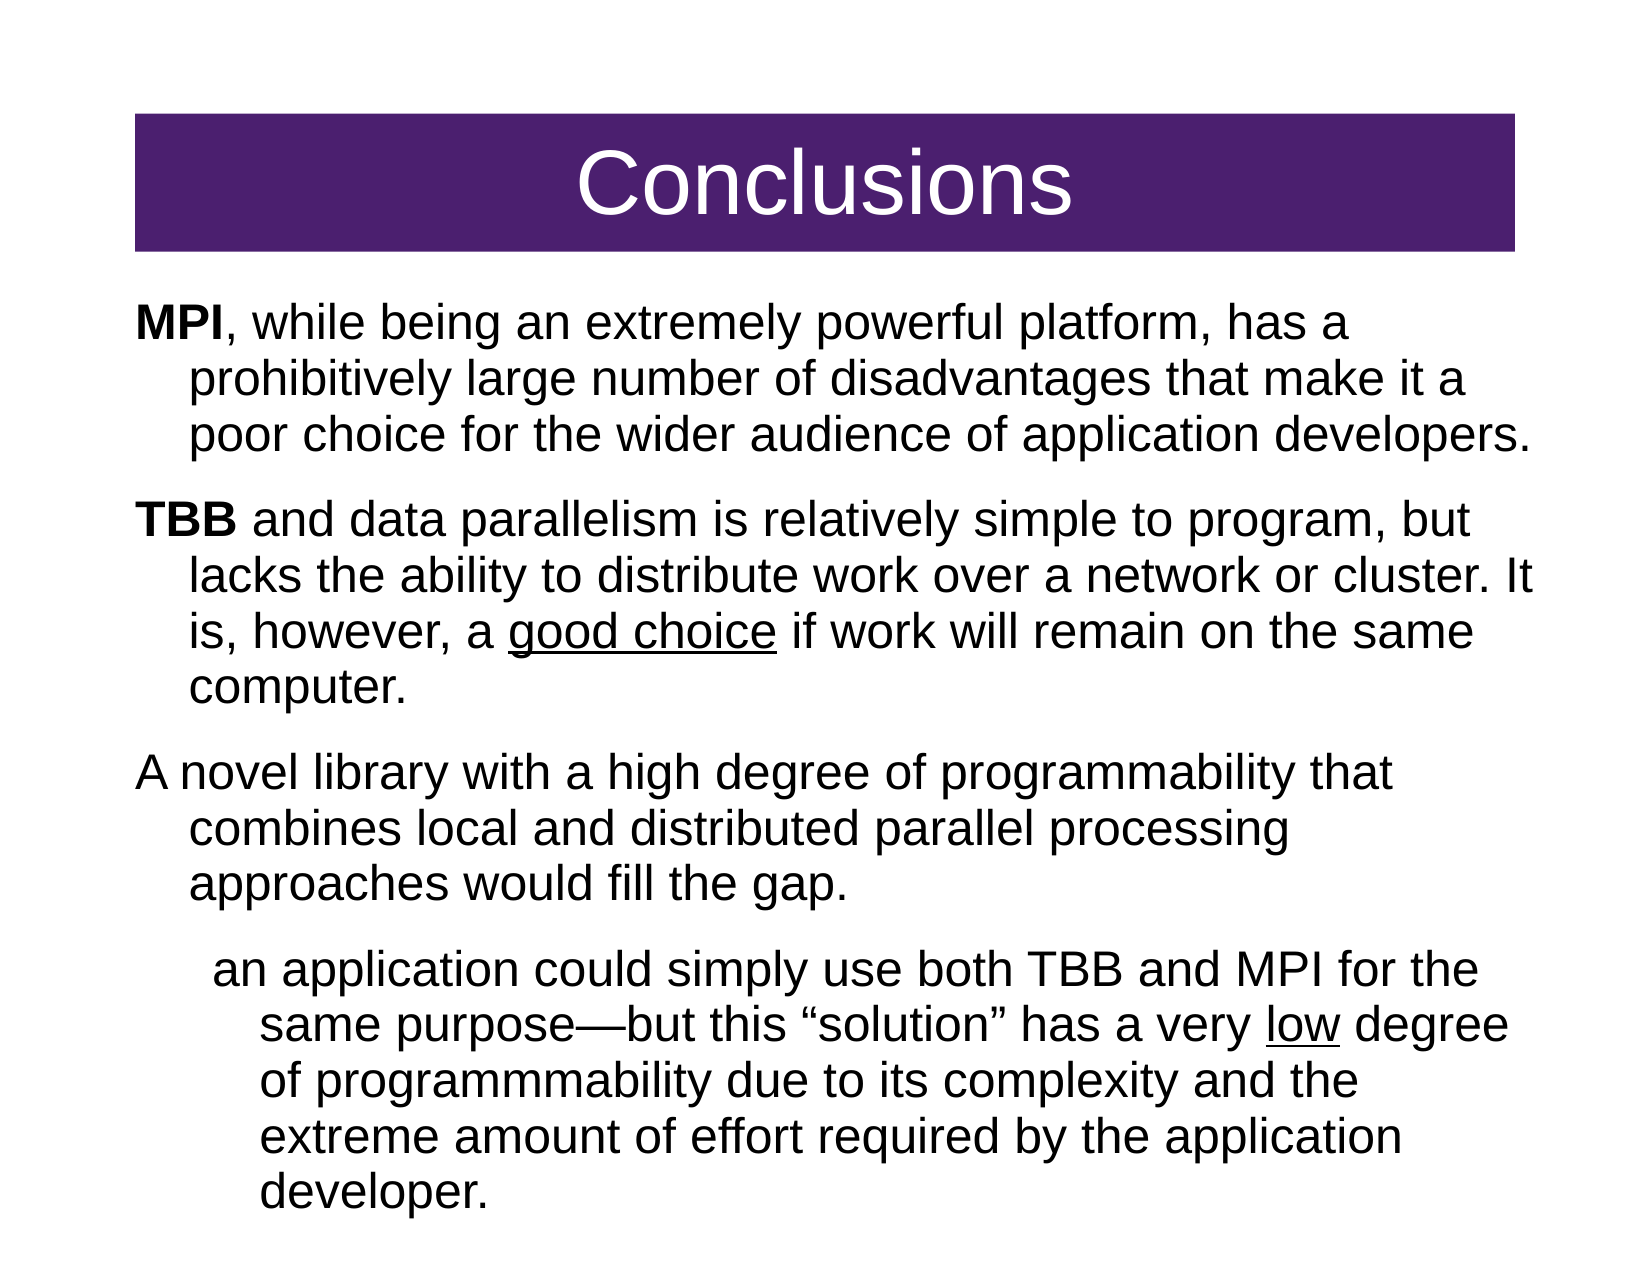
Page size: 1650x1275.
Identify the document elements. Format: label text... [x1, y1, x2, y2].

title Conclusions [135, 113, 1515, 252]
list MPI, while being an extremely powerful platform, has a prohibitively large number of disadvantages that make it a poor choice for the wider audience of application developers. TBB and data parallelism is relatively simple to program, but lacks the ability to distribute work over a network or cluster. It is, however, a good choice if work will remain on the same computer. A novel library with a high degree of programmability that combines local and distributed parallel processing approaches would fill the gap. an application could simply use both TBB and MPI for the same purpose—but this “solution” has a very low degree of programmmability due to its complexity and the extreme amount of effort required by the application developer. [117, 294, 1535, 1164]
